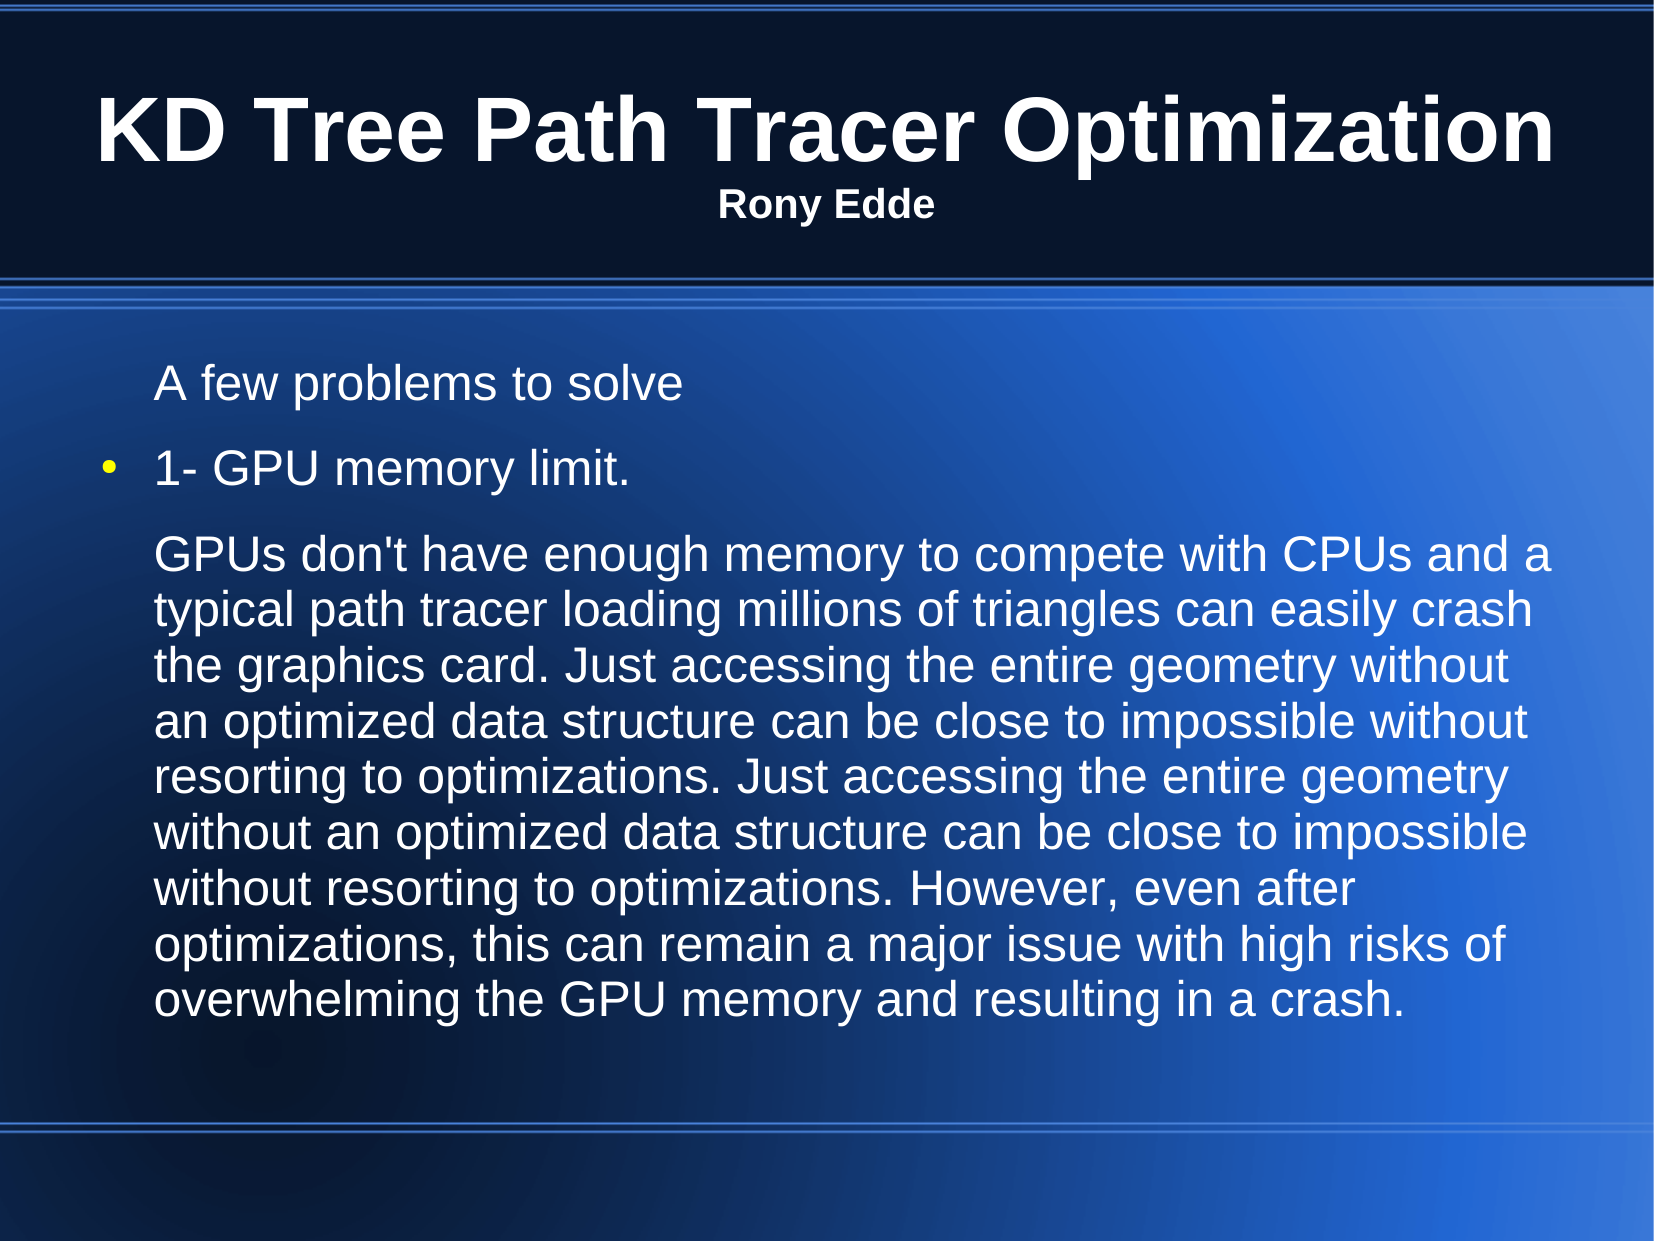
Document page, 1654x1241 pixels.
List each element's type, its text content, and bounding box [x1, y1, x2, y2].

title KD Tree Path Tracer Optimization Rony Edde [82, 56, 1571, 250]
picture [0, 0, 1654, 1241]
list A few problems to solve 1- GPU memory limit. GPUs don't have enough memory to compete with CPUs and a typical path tracer loading millions of triangles can easily crash the graphics card. Just accessing the entire geometry without an optimized data structure can be close to impossible without resorting to optimizations. Just accessing the entire geometry without an optimized data structure can be close to impossible without resorting to optimizations. However, even after optimizations, this can remain a major issue with high risks of overwhelming the GPU memory and resulting in a crash. [82, 355, 1571, 1058]
